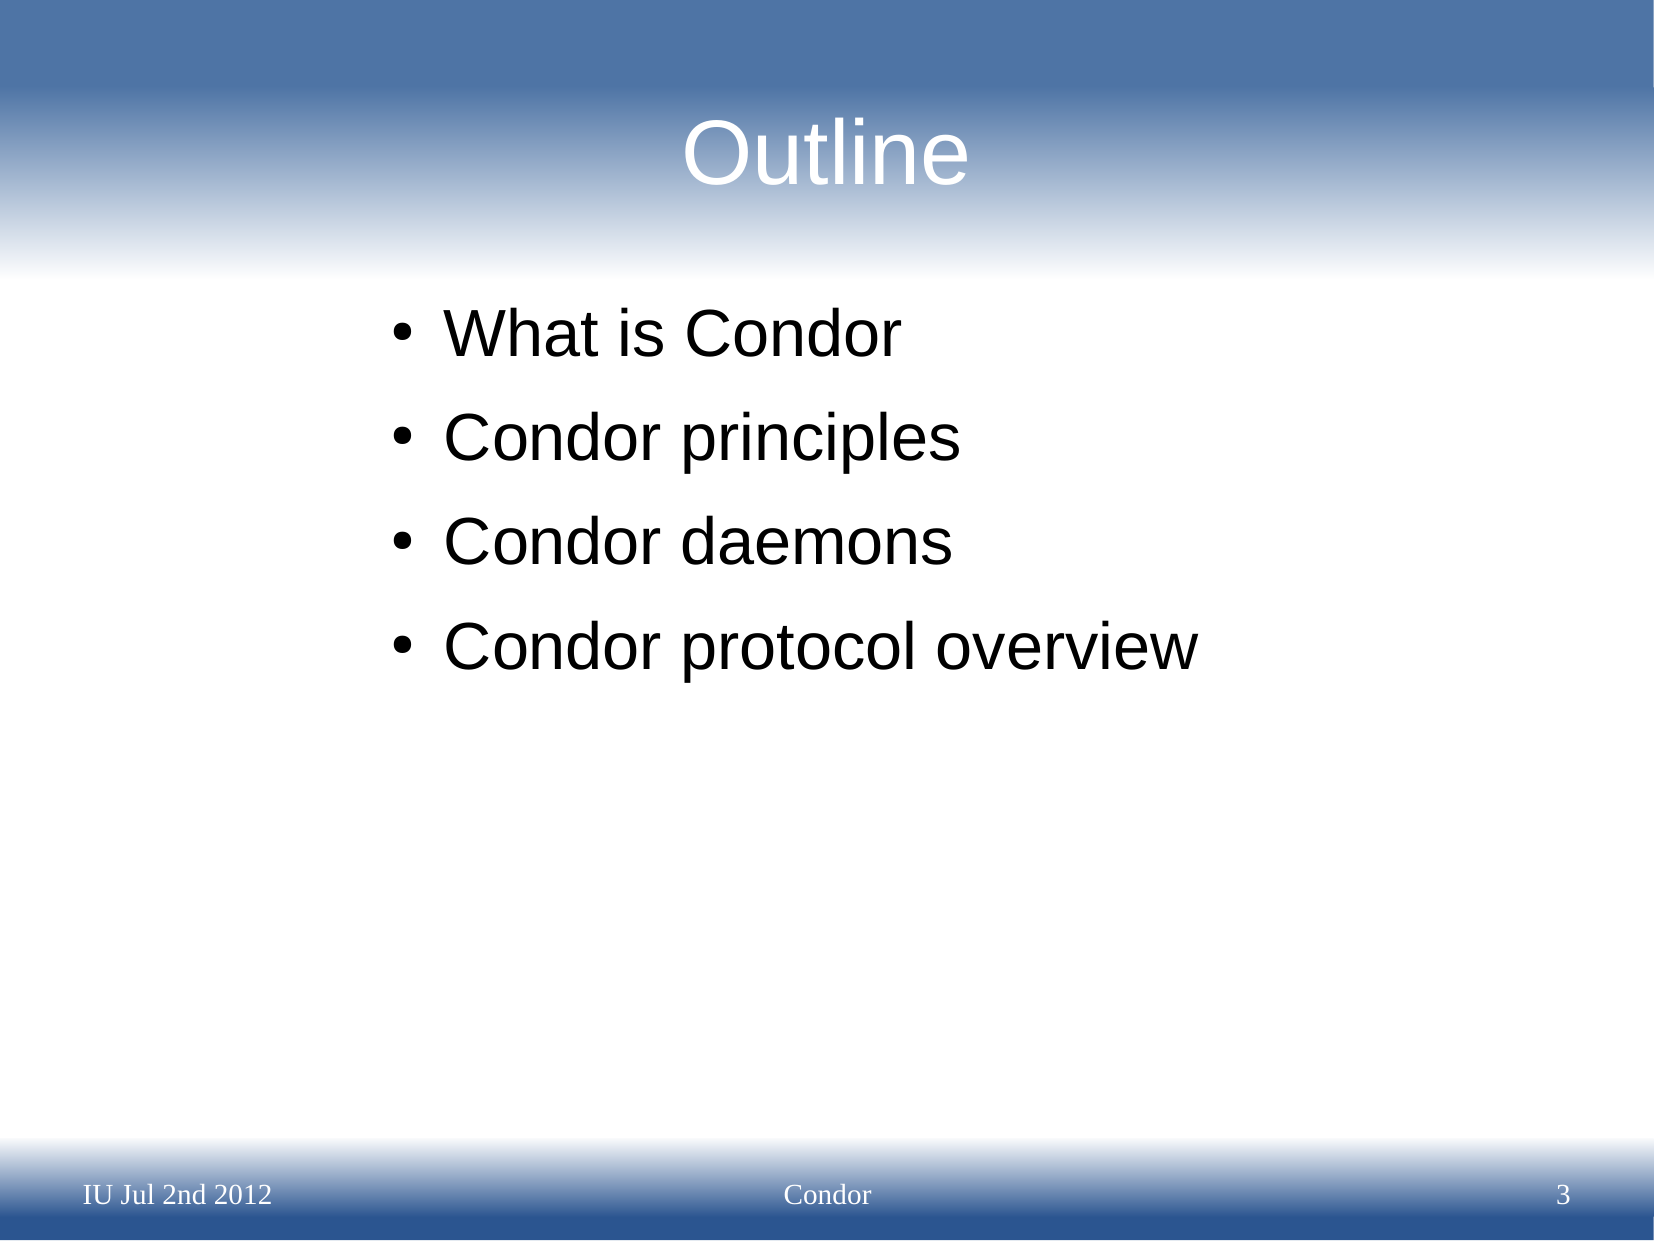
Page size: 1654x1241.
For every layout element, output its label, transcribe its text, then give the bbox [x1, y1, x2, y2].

list What is Condor Condor principles Condor daemons Condor protocol overview [372, 296, 1571, 1109]
title Outline [82, 56, 1571, 250]
